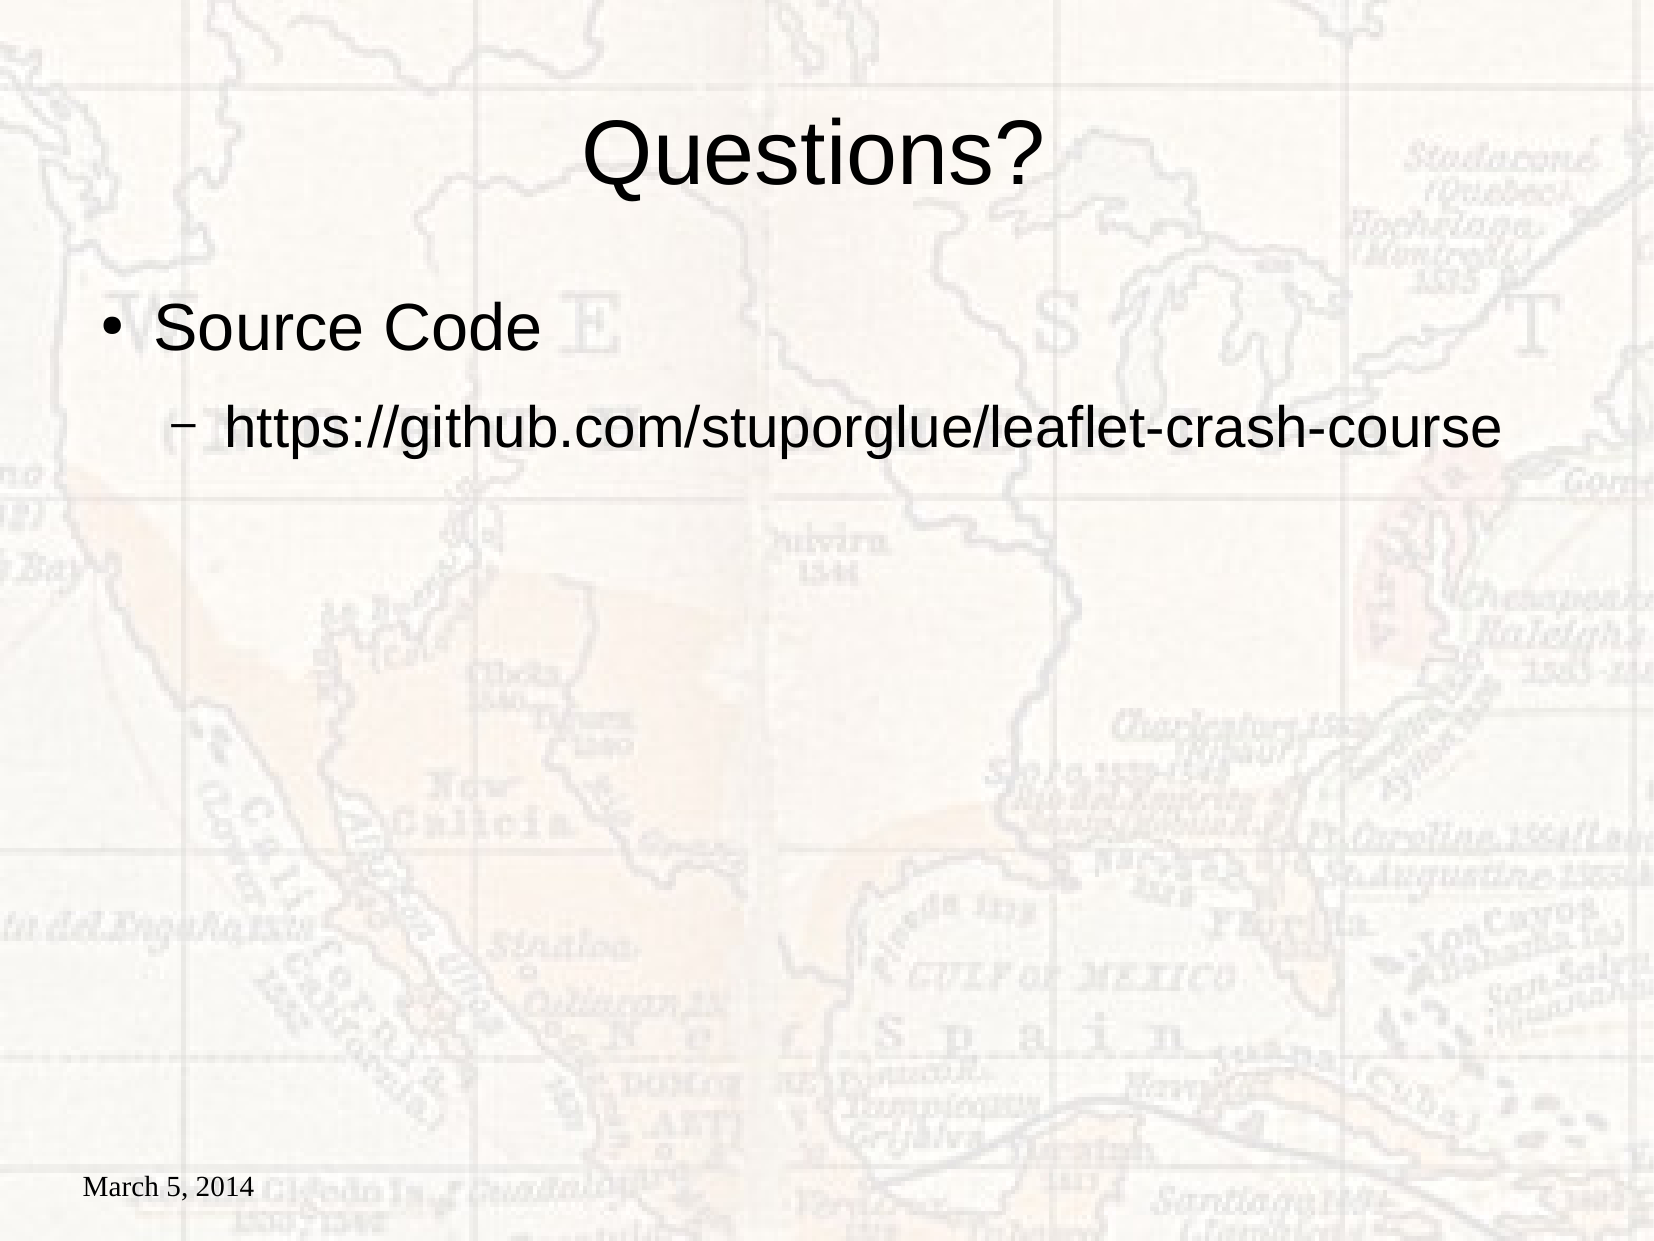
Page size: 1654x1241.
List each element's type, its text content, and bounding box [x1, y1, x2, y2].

list Source Code https://github.com/stuporglue/leaflet-crash-course [82, 290, 1571, 1010]
picture [0, 0, 1654, 1241]
title Questions? [82, 49, 1571, 257]
